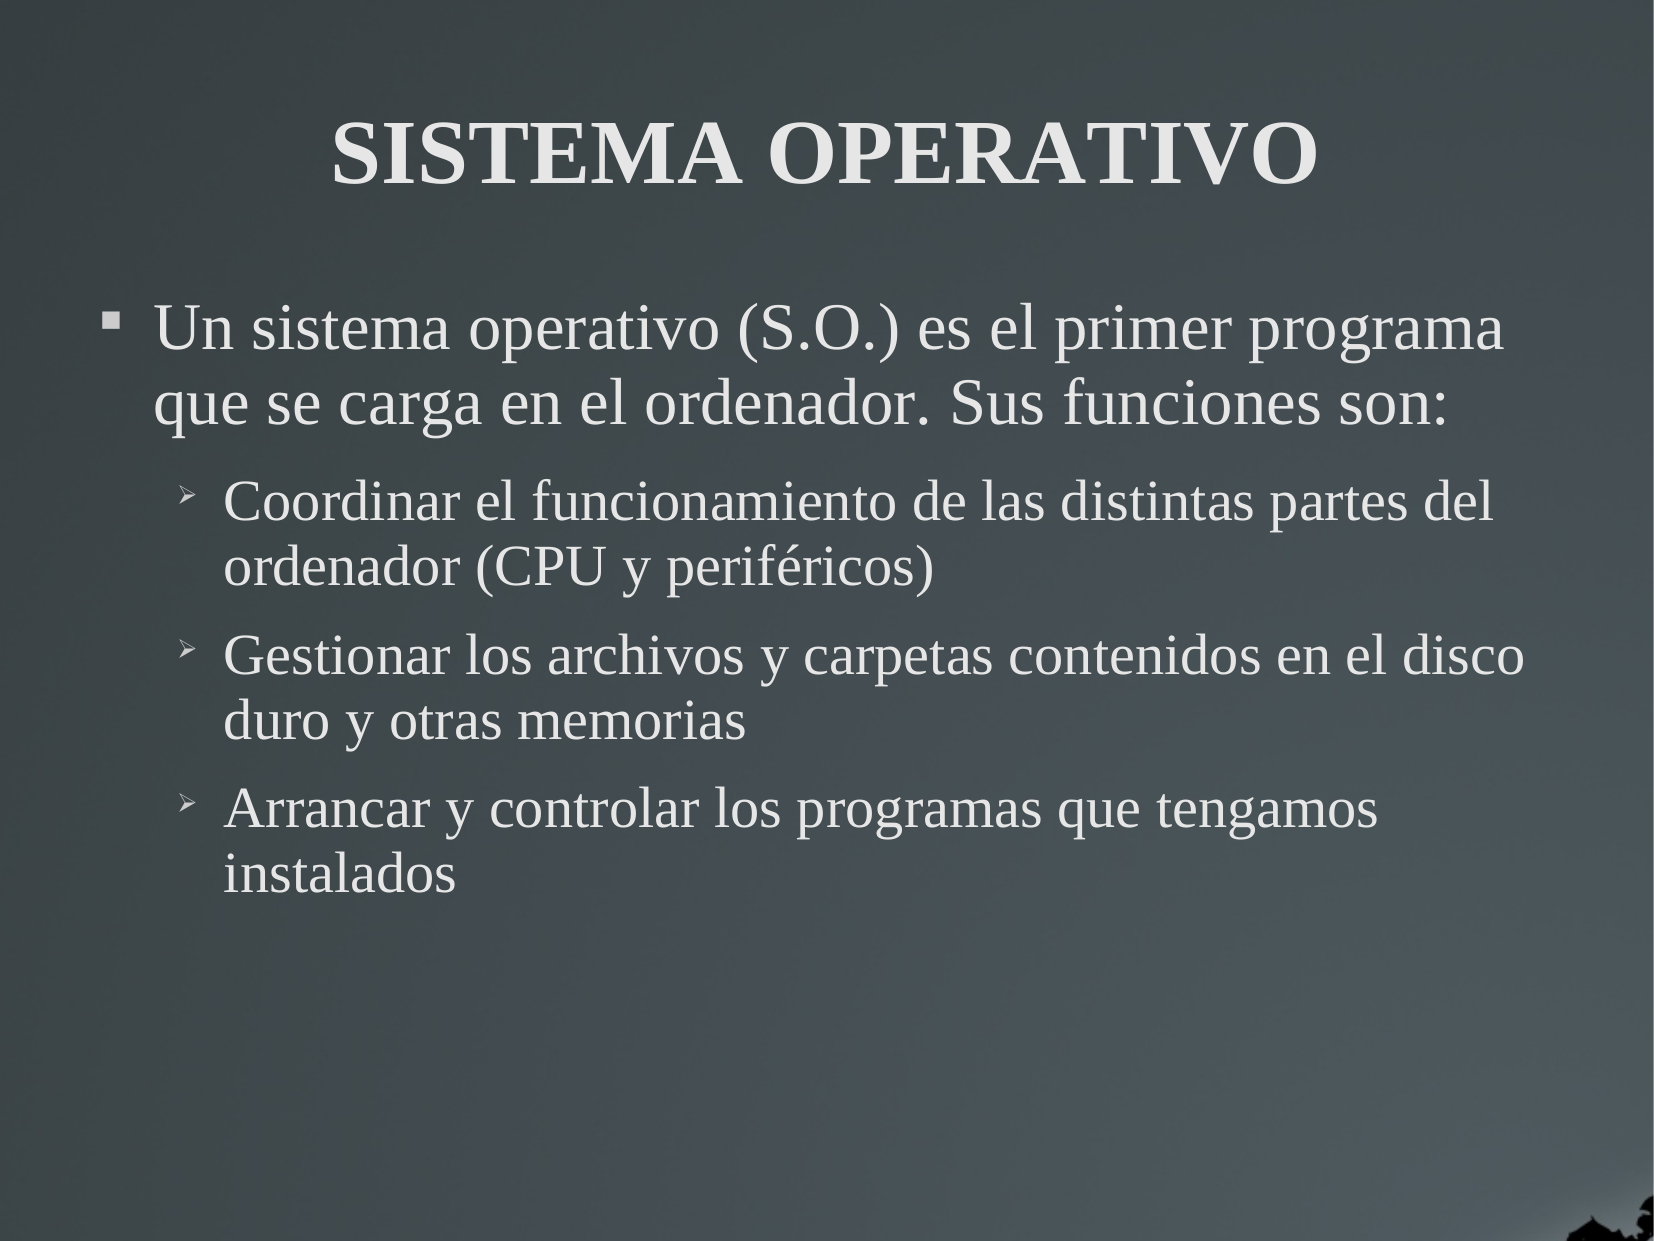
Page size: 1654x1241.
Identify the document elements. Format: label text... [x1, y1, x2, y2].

picture [0, 0, 1654, 1241]
title SISTEMA OPERATIVO [82, 49, 1571, 257]
list Un sistema operativo (S.O.) es el primer programa que se carga en el ordenador. Sus funciones son: Coordinar el funcionamiento de las distintas partes del ordenador (CPU y periféricos)‏ Gestionar los archivos y carpetas contenidos en el disco duro y otras memorias Arrancar y controlar los programas que tengamos instalados [82, 290, 1571, 1109]
